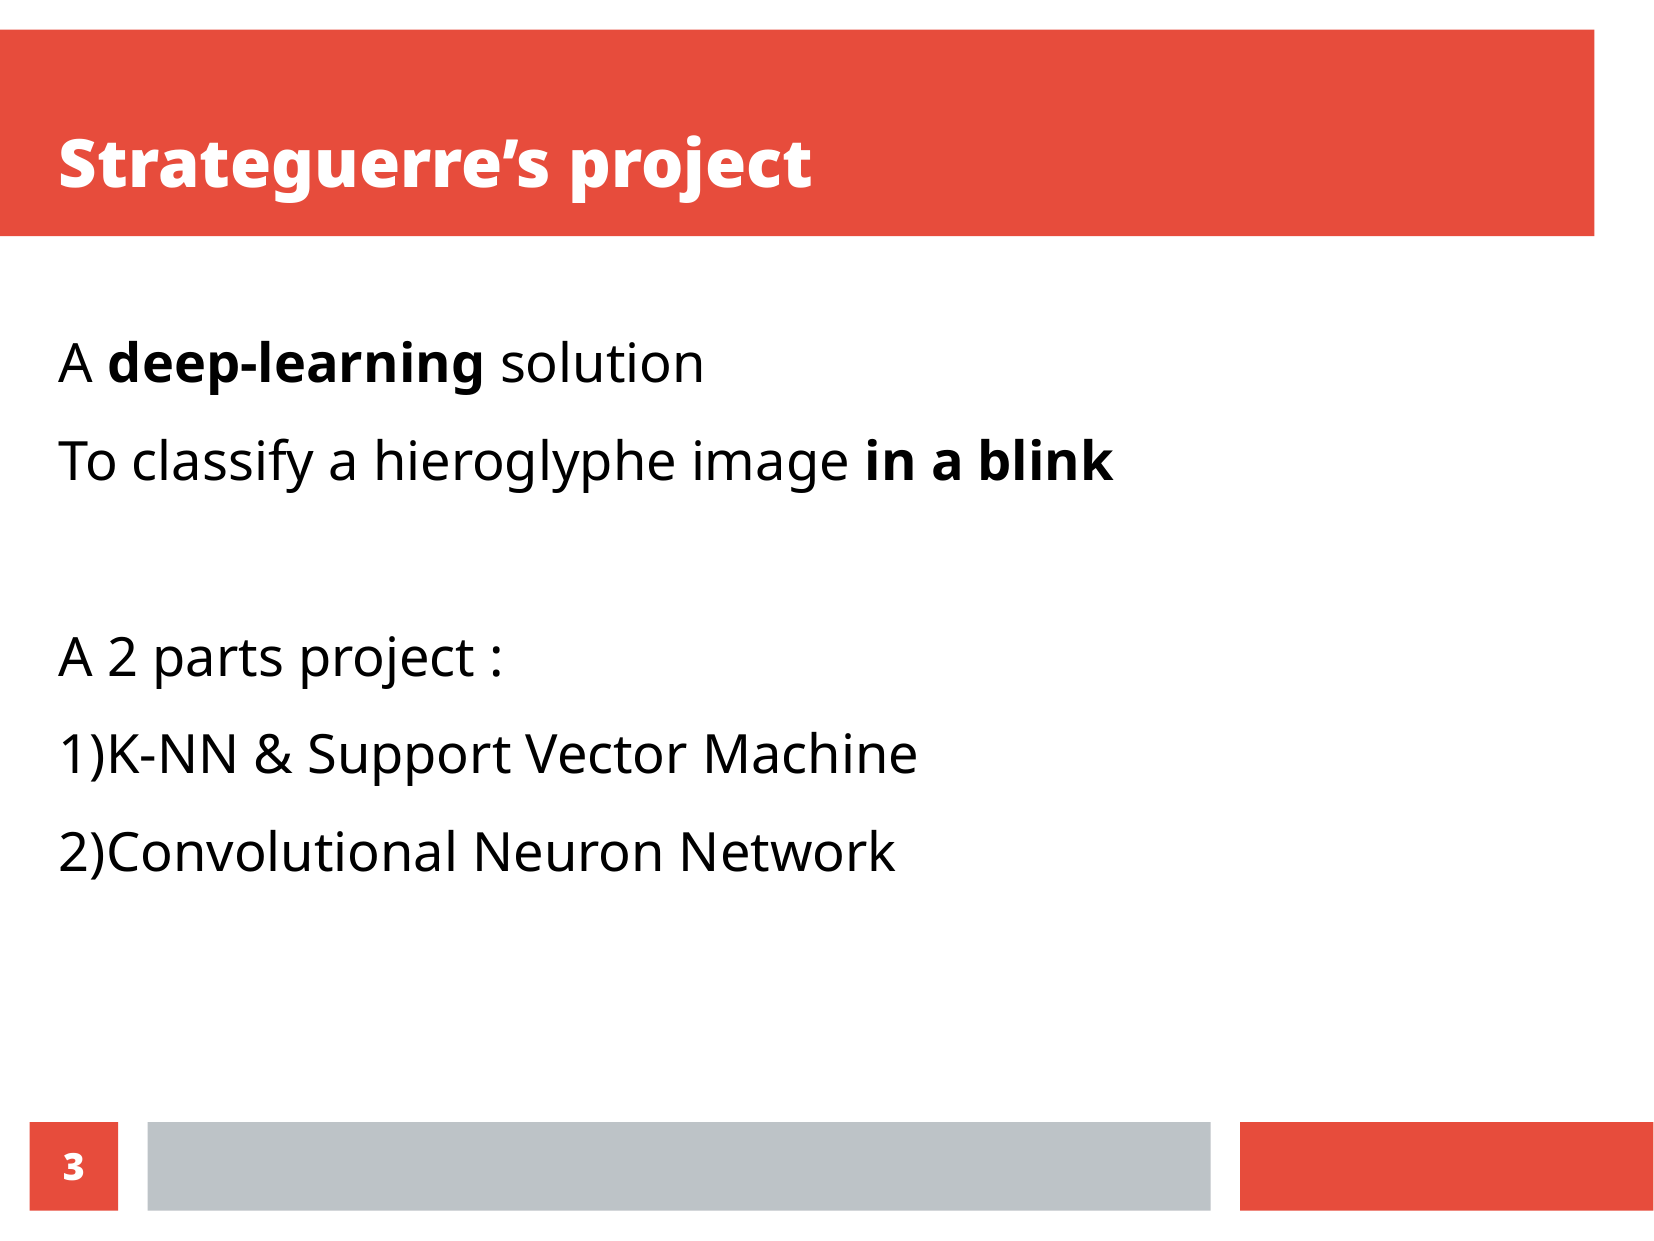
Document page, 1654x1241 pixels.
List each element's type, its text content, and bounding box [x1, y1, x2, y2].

list A deep-learning solution To classify a hieroglyphe image in a blink A 2 parts project : K-NN & Support Vector Machine Convolutional Neuron Network [59, 324, 1565, 1093]
title Strateguerre’s project [59, 59, 1595, 207]
